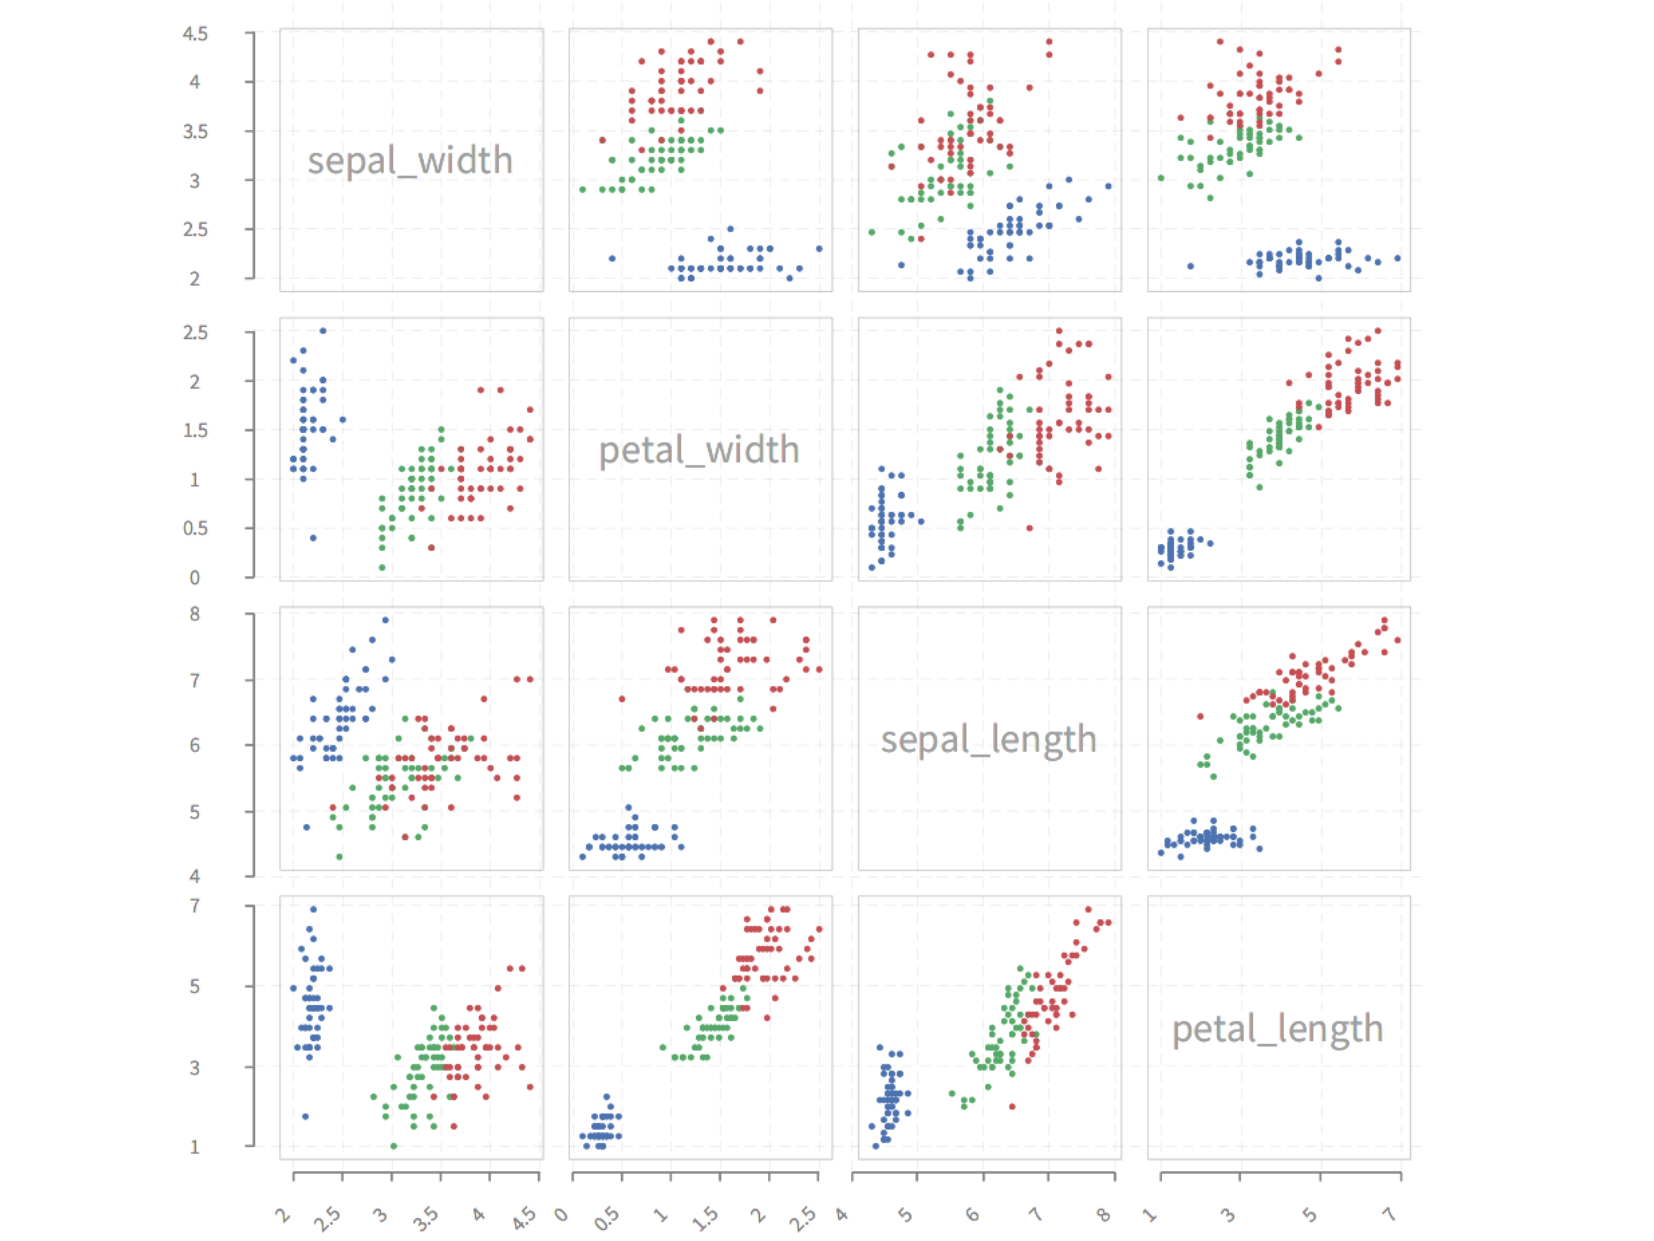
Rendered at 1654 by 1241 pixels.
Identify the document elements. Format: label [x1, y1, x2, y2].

picture [179, 0, 1426, 1241]
